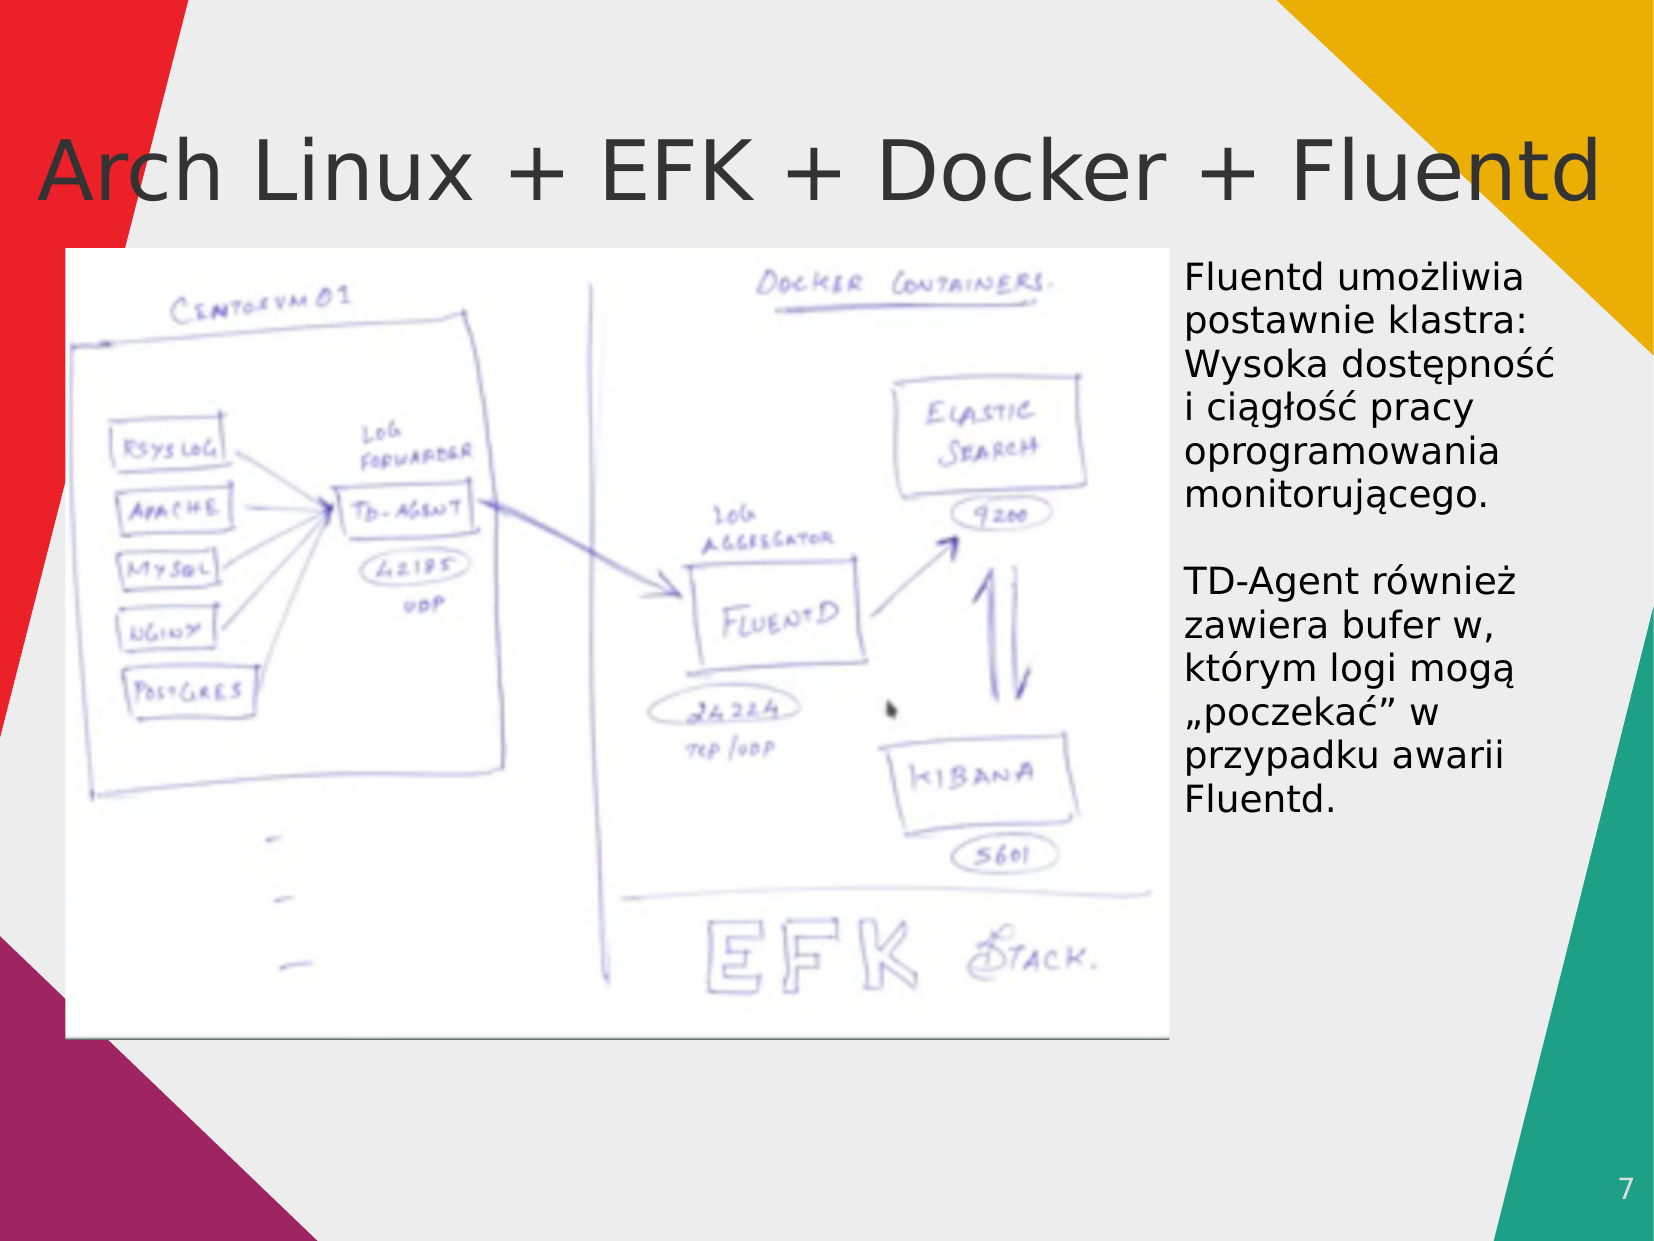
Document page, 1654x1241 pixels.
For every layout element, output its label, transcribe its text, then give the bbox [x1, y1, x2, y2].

text_box Fluentd umożliwia postawnie klastra: Wysoka dostępność i ciągłość pracy oprogramowania monitorującego. TD-Agent również zawiera bufer w, którym logi mogą „poczekać” w przypadku awarii Fluentd. [1169, 248, 1630, 829]
title Arch Linux + EFK + Docker + Fluentd [23, 73, 1619, 271]
picture [65, 248, 1170, 1040]
